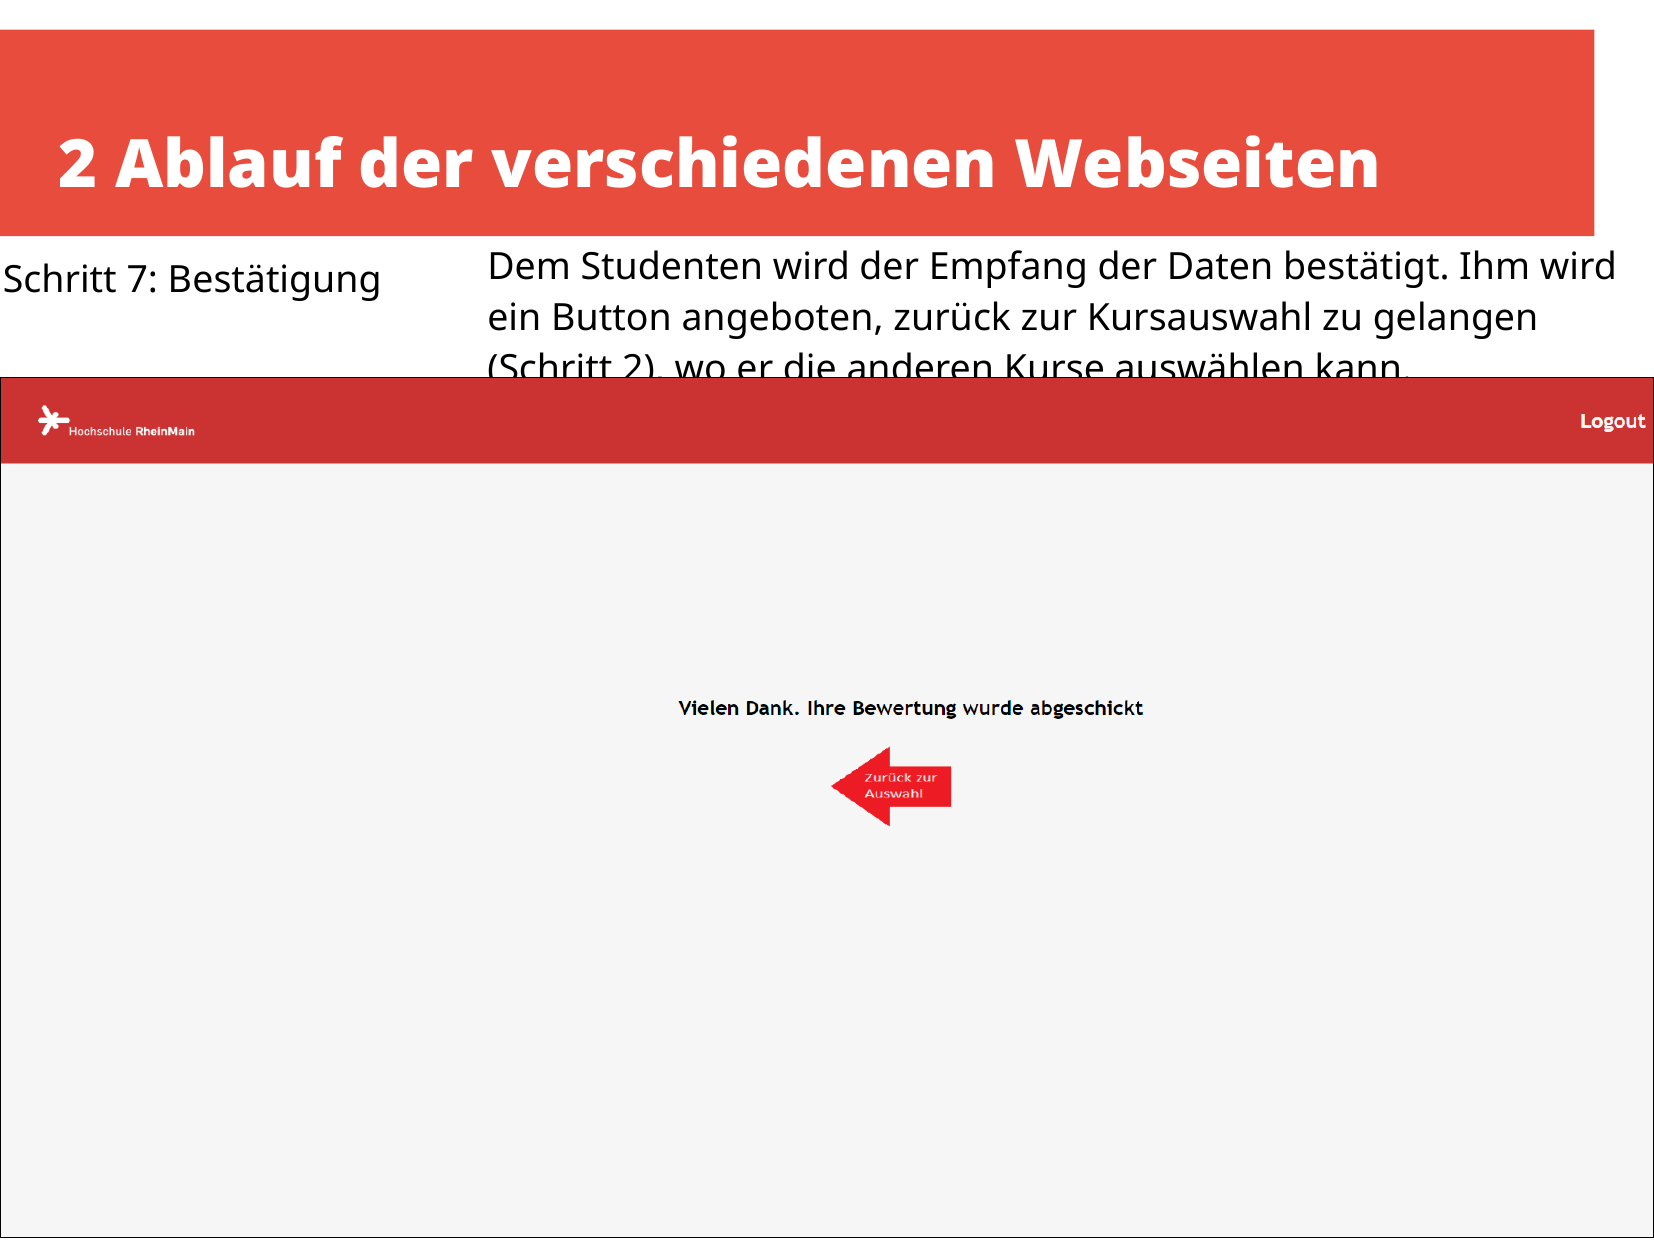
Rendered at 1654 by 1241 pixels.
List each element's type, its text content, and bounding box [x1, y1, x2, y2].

picture [0, 377, 1654, 1238]
text_box Schritt 7: Bestätigung [0, 245, 472, 355]
title 2 Ablauf der verschiedenen Webseiten [59, 59, 1595, 207]
text_box Dem Studenten wird der Empfang der Daten bestätigt. Ihm wird ein Button angeboten, zurück zur Kursauswahl zu gelangen (Schritt 2), wo er die anderen Kurse auswählen kann. [472, 232, 1654, 377]
